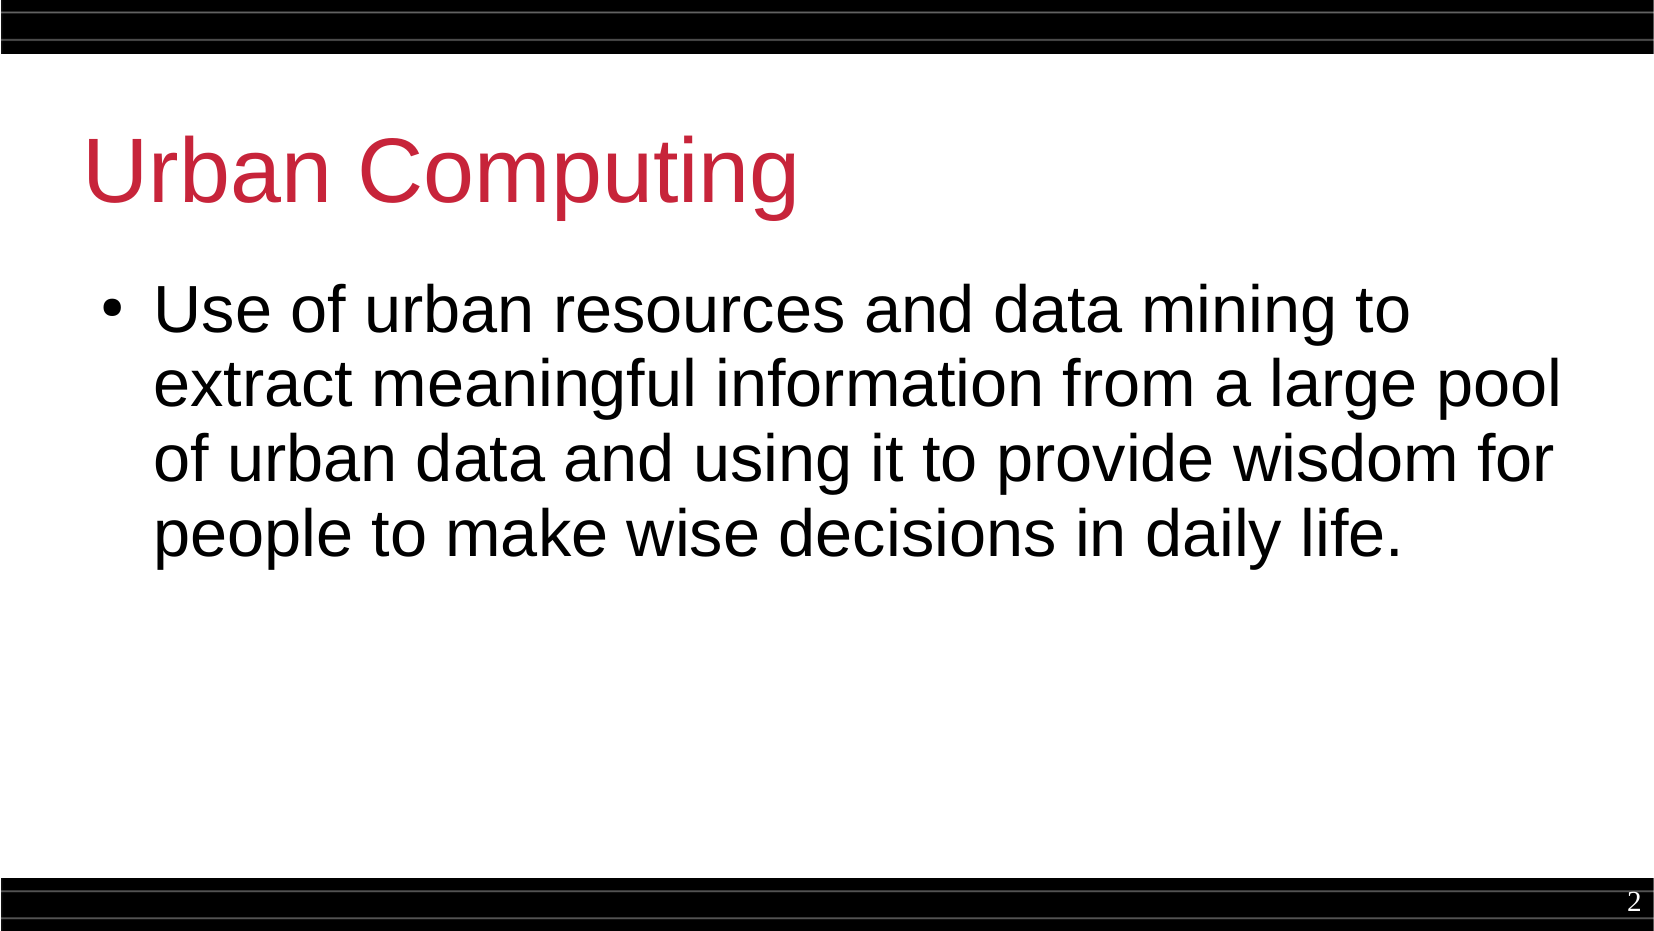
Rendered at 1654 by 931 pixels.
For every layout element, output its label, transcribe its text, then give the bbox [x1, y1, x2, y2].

picture [1, 0, 1654, 54]
list Use of urban resources and data mining to extract meaningful information from a large pool of urban data and using it to provide wisdom for people to make wise decisions in daily life. [82, 271, 1571, 851]
picture [1, 878, 1654, 931]
title Urban Computing [82, 92, 1571, 249]
